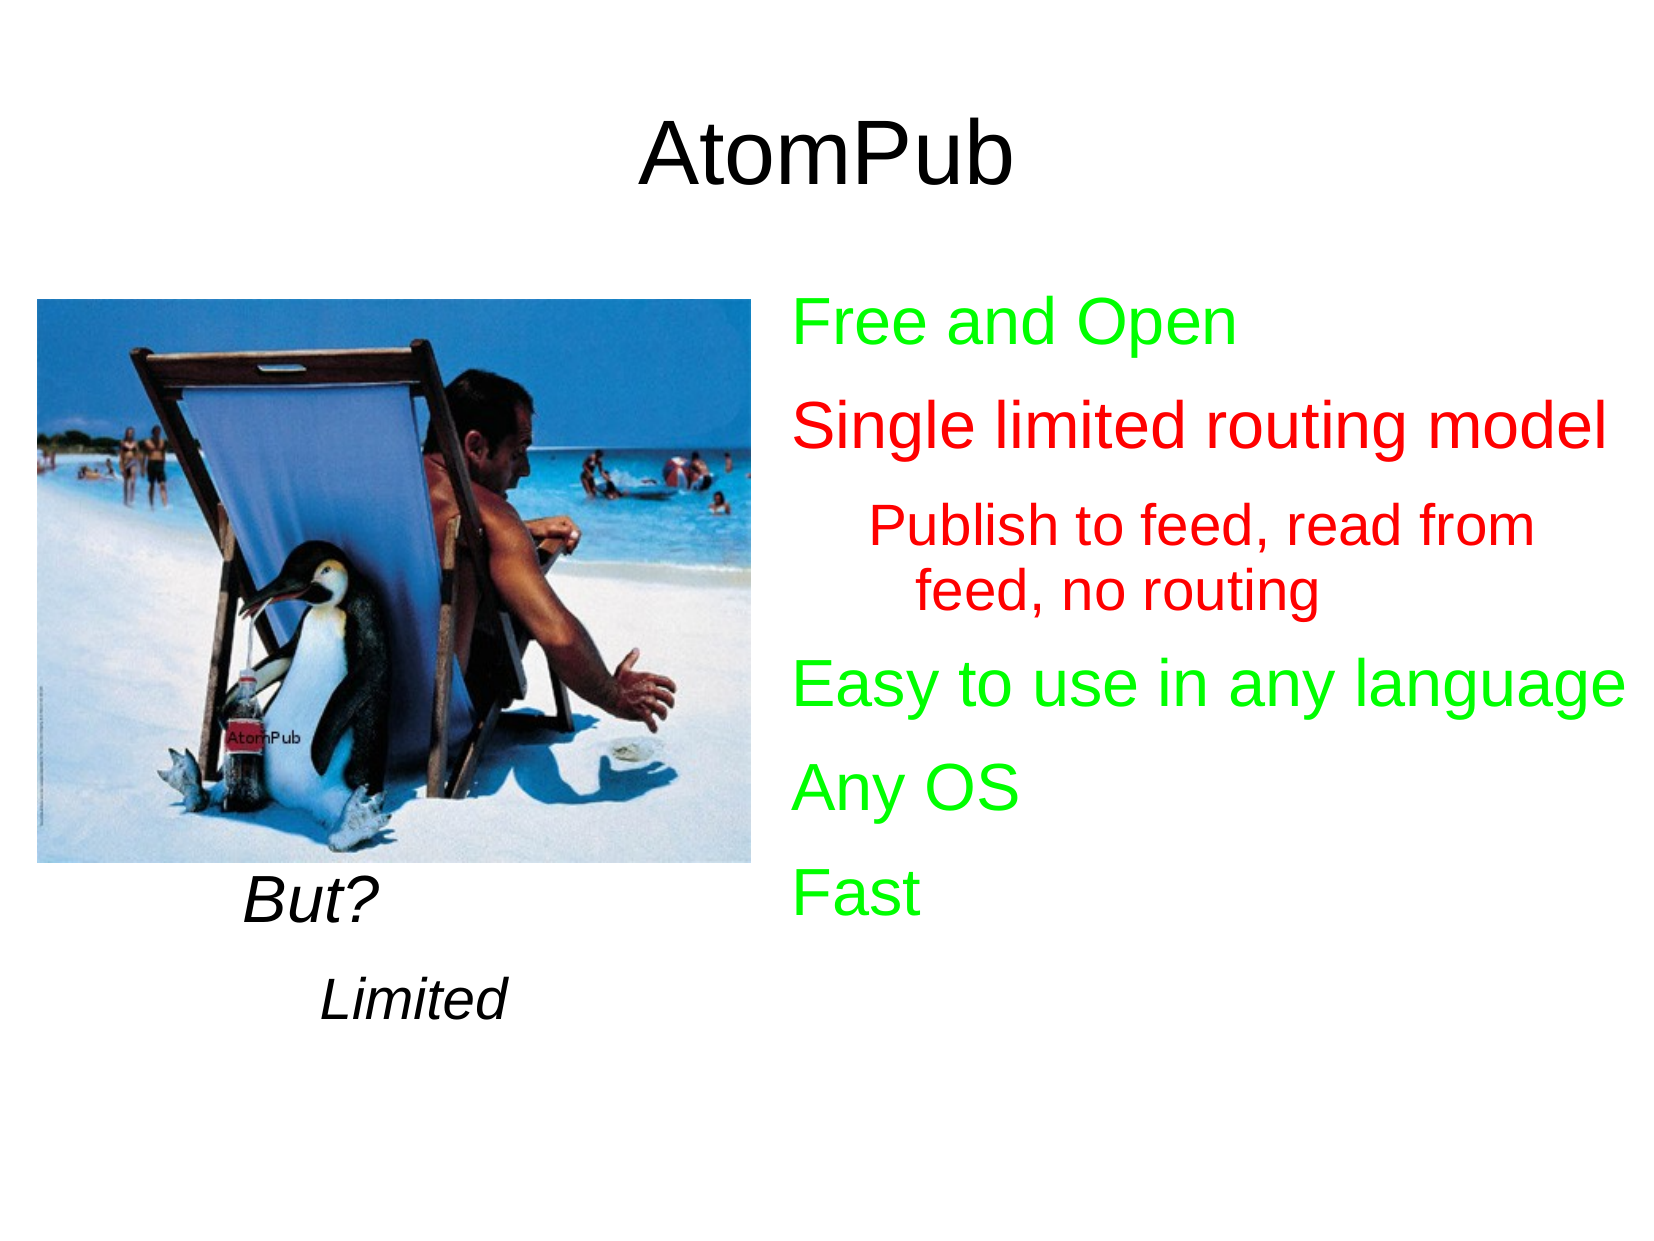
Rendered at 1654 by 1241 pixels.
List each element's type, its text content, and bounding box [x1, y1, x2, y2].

list But? Limited [225, 863, 713, 1032]
title AtomPub [82, 56, 1571, 250]
list Free and Open Single limited routing model Publish to feed, read from feed, no routing Easy to use in any language Any OS Fast [773, 283, 1654, 1088]
picture [37, 299, 751, 863]
picture [745, 470, 751, 481]
